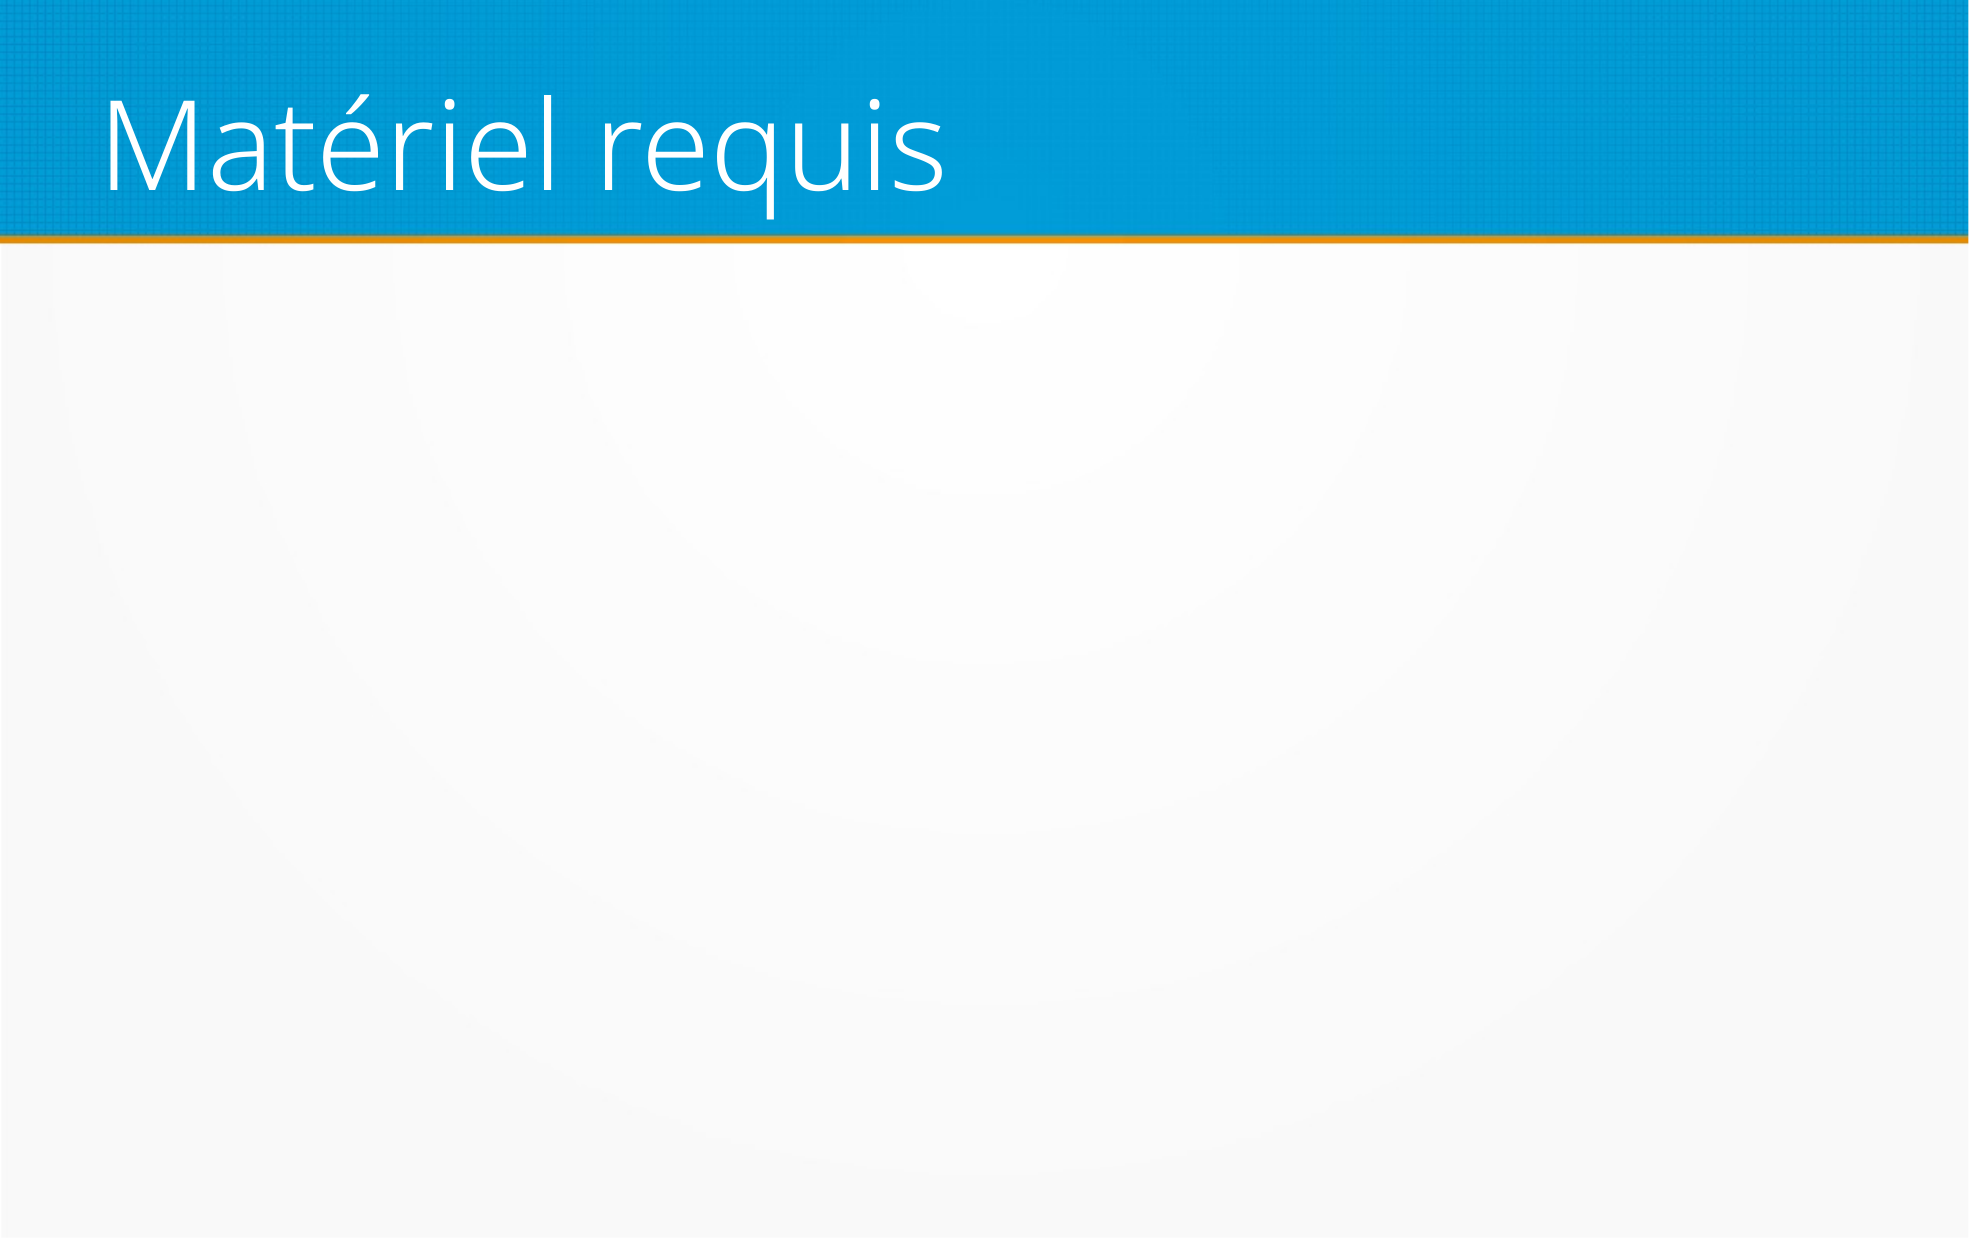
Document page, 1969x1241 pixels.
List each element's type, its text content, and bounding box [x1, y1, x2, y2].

picture [0, 233, 1969, 1241]
title Matériel requis [98, 19, 1870, 227]
